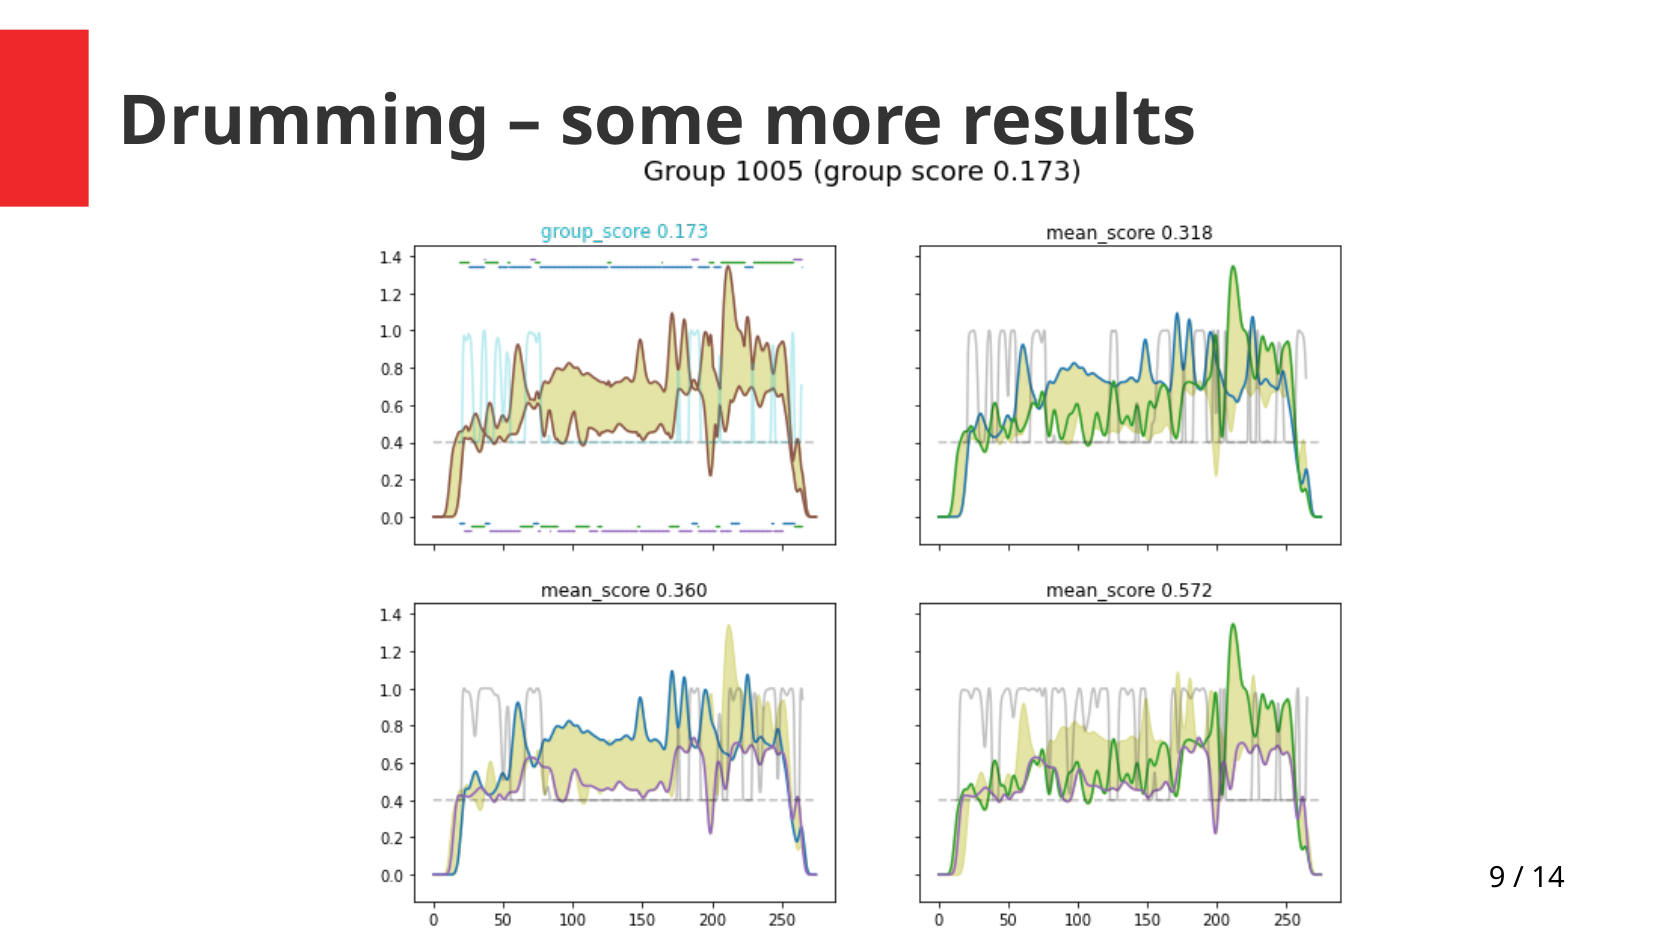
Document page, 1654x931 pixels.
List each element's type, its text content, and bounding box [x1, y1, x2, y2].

title Drumming – some more results [118, 29, 1595, 207]
picture [369, 149, 1351, 931]
